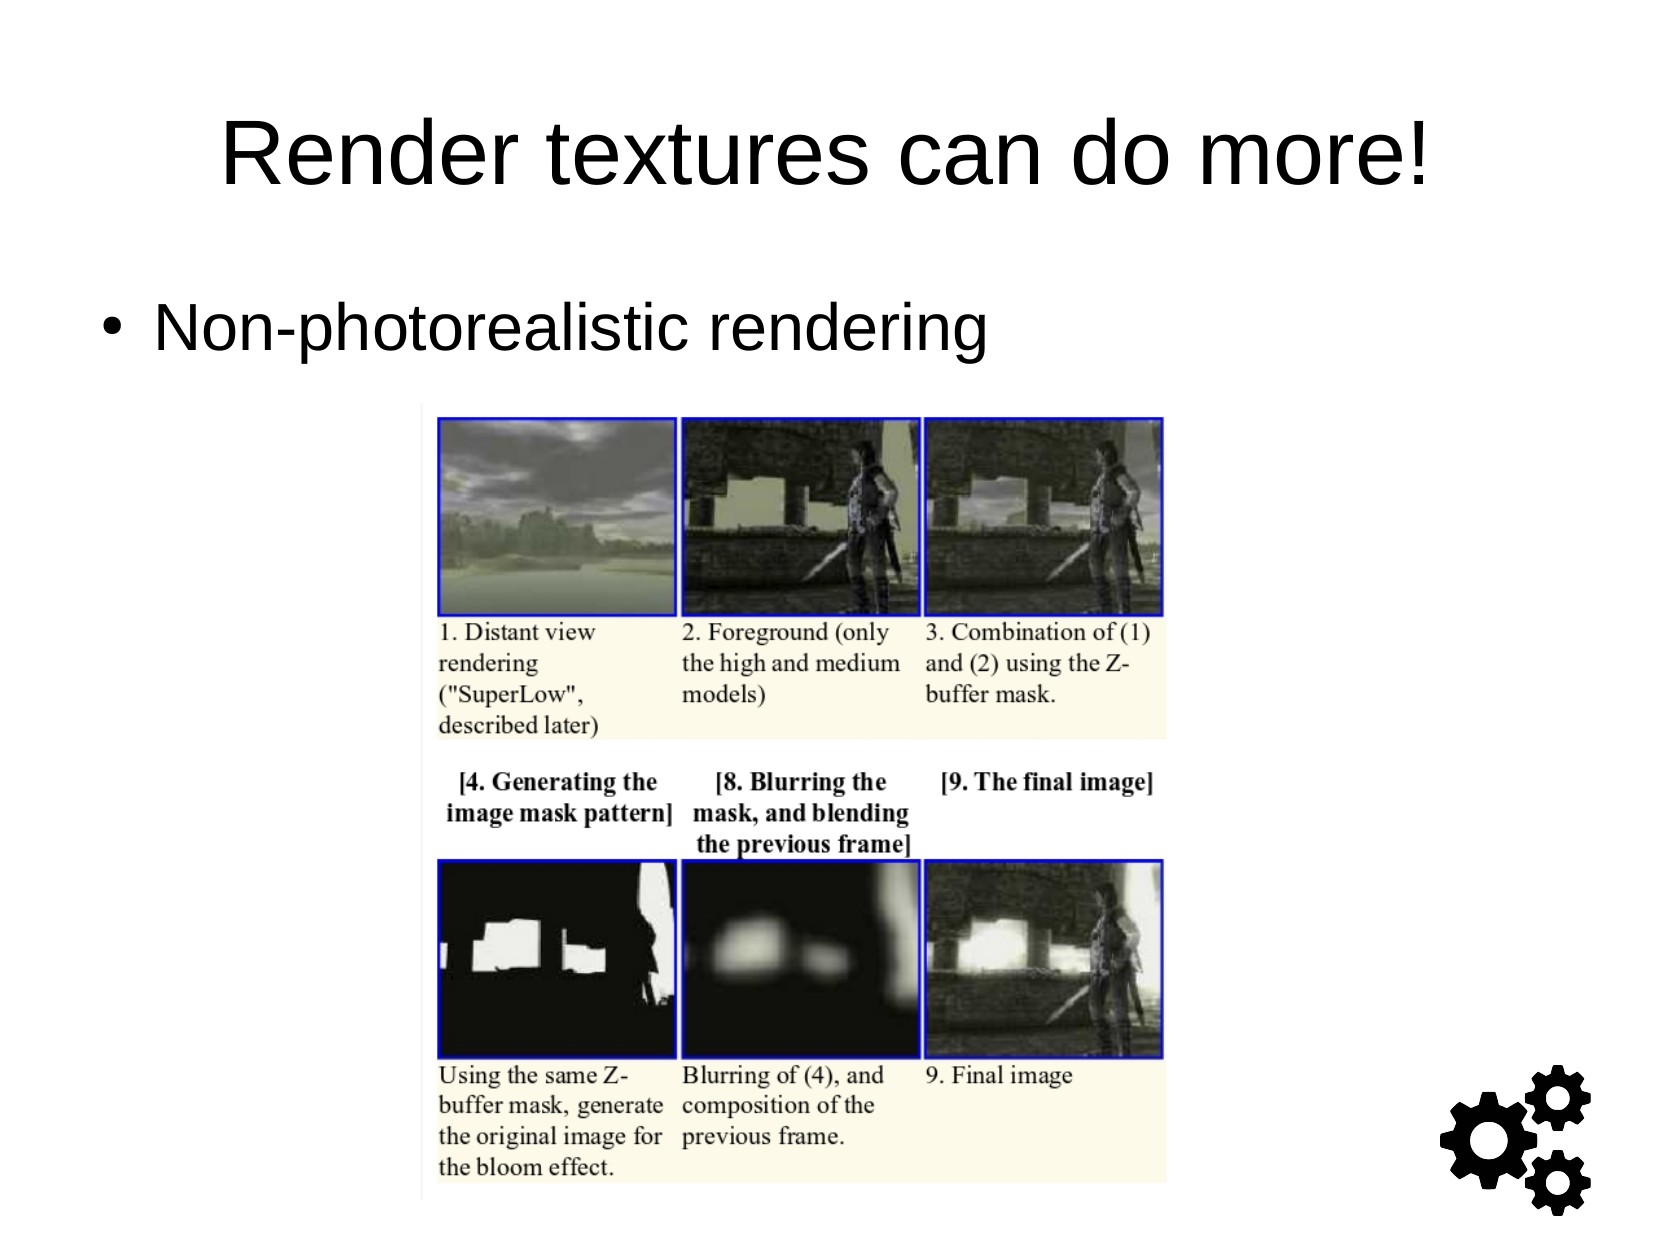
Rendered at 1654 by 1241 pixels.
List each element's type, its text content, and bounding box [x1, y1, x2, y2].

picture [1440, 1065, 1591, 1216]
list Non-photorealistic rendering [82, 290, 1571, 1010]
picture [405, 403, 1199, 1201]
title Render textures can do more! [82, 49, 1571, 257]
